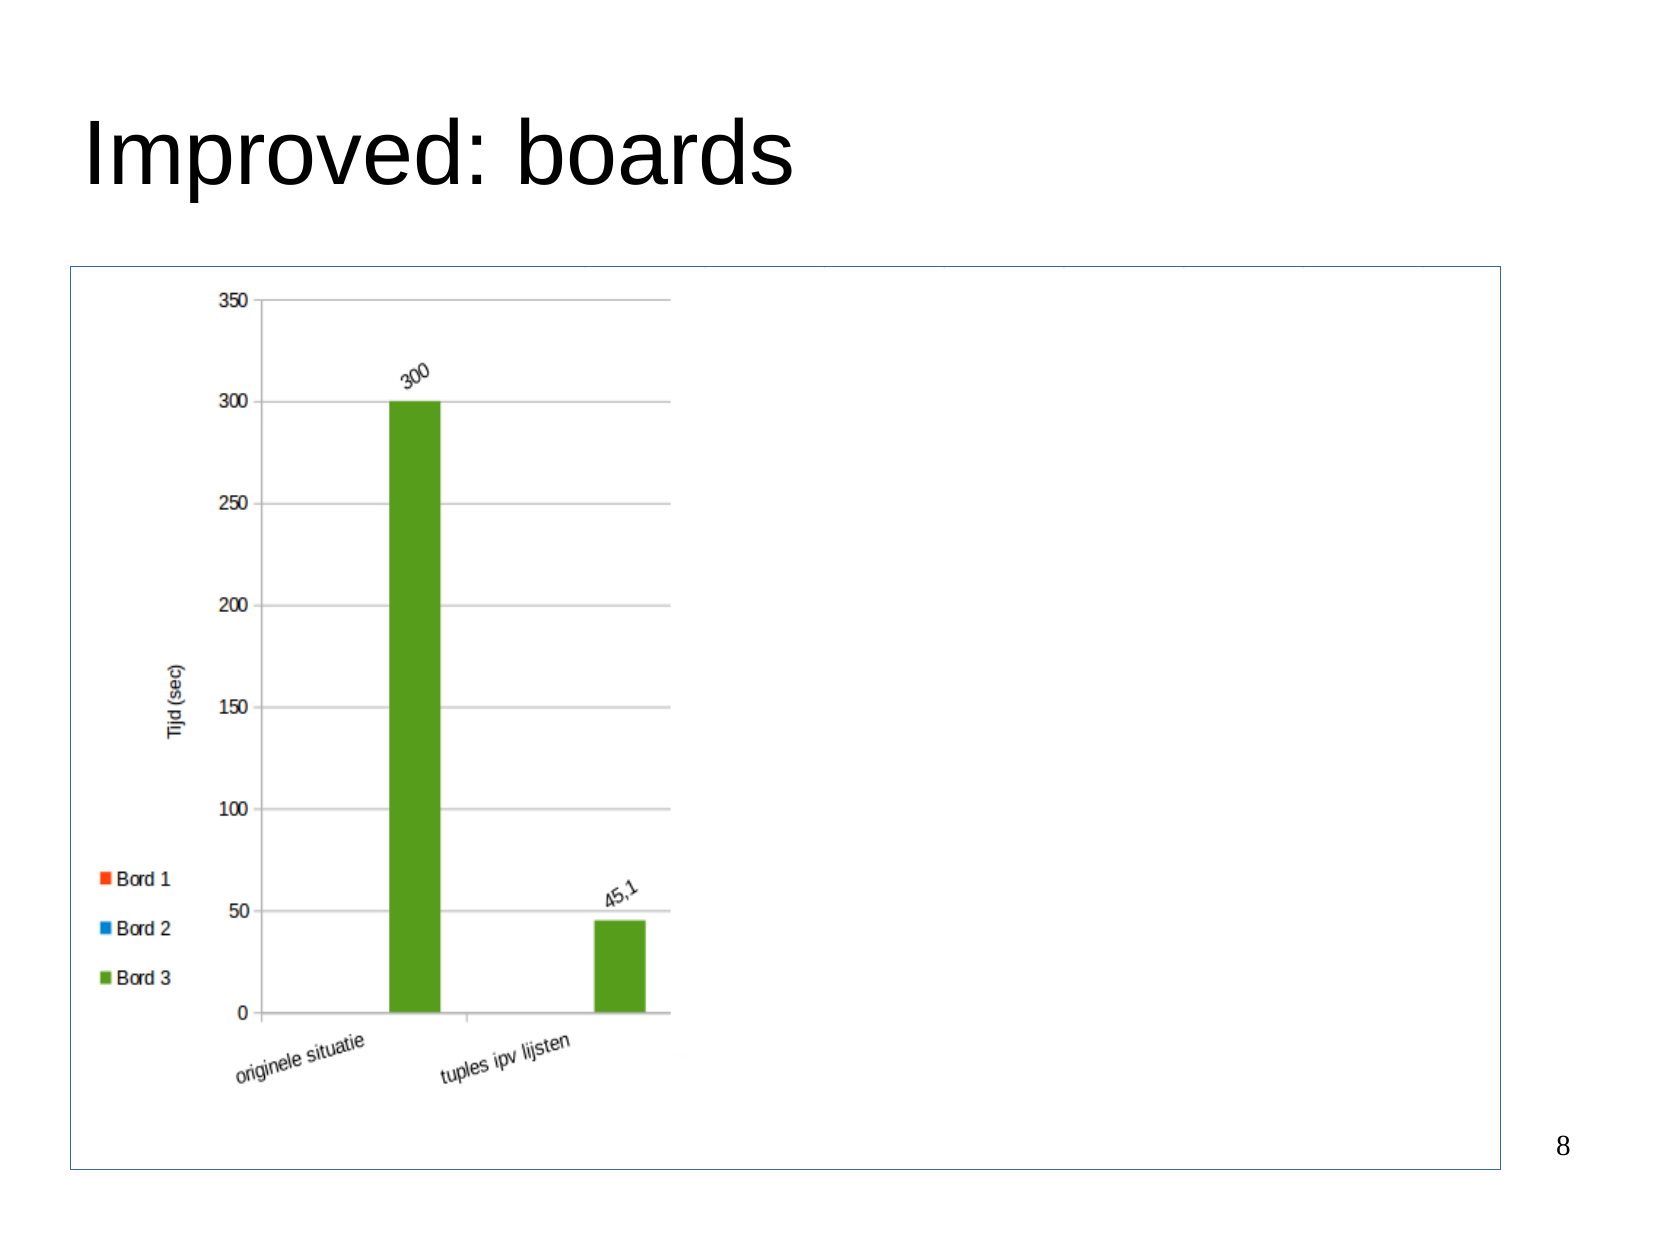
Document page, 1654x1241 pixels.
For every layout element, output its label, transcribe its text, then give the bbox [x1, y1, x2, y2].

title Improved: boards [82, 49, 1571, 257]
picture [70, 266, 1501, 1170]
